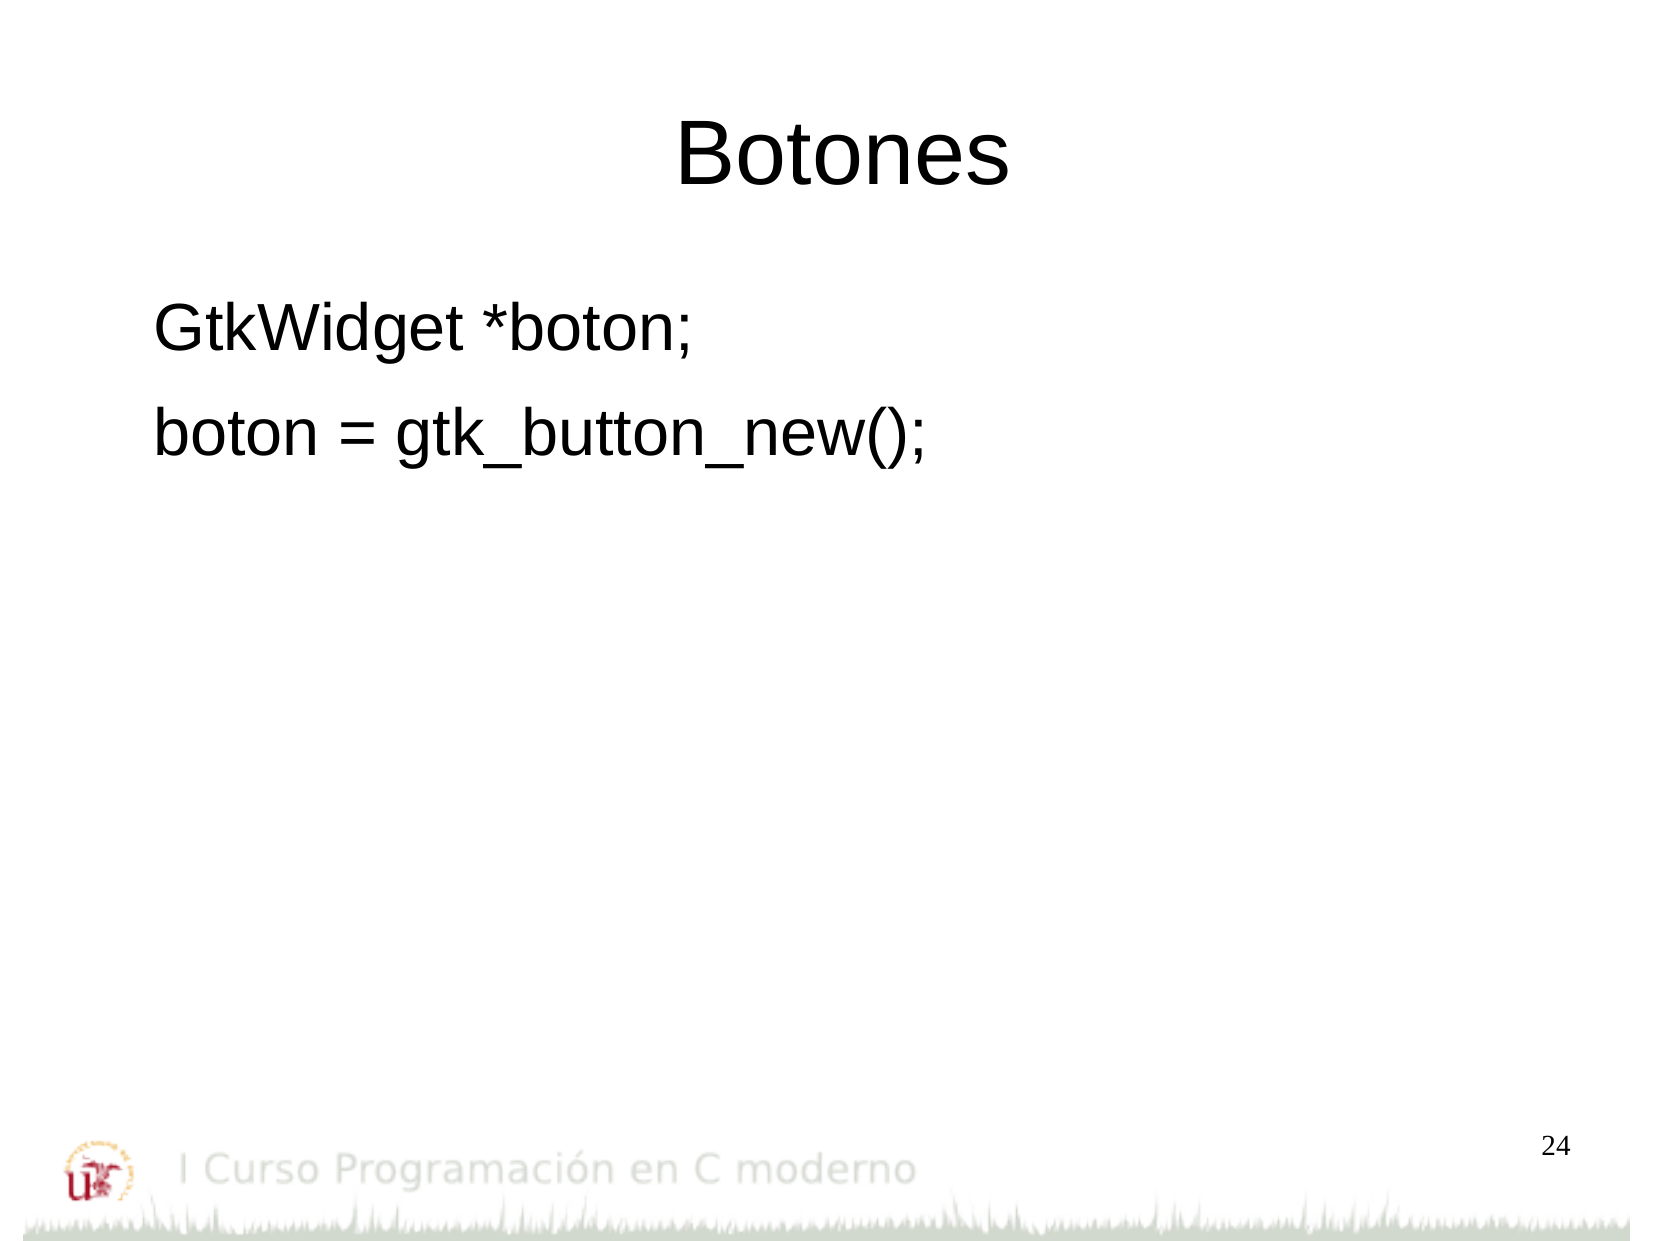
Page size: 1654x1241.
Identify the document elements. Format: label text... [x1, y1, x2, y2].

title Botones [82, 49, 1571, 257]
picture [23, 1136, 1630, 1241]
list GtkWidget *boton; boton = gtk_button_new(); [82, 290, 1538, 1010]
